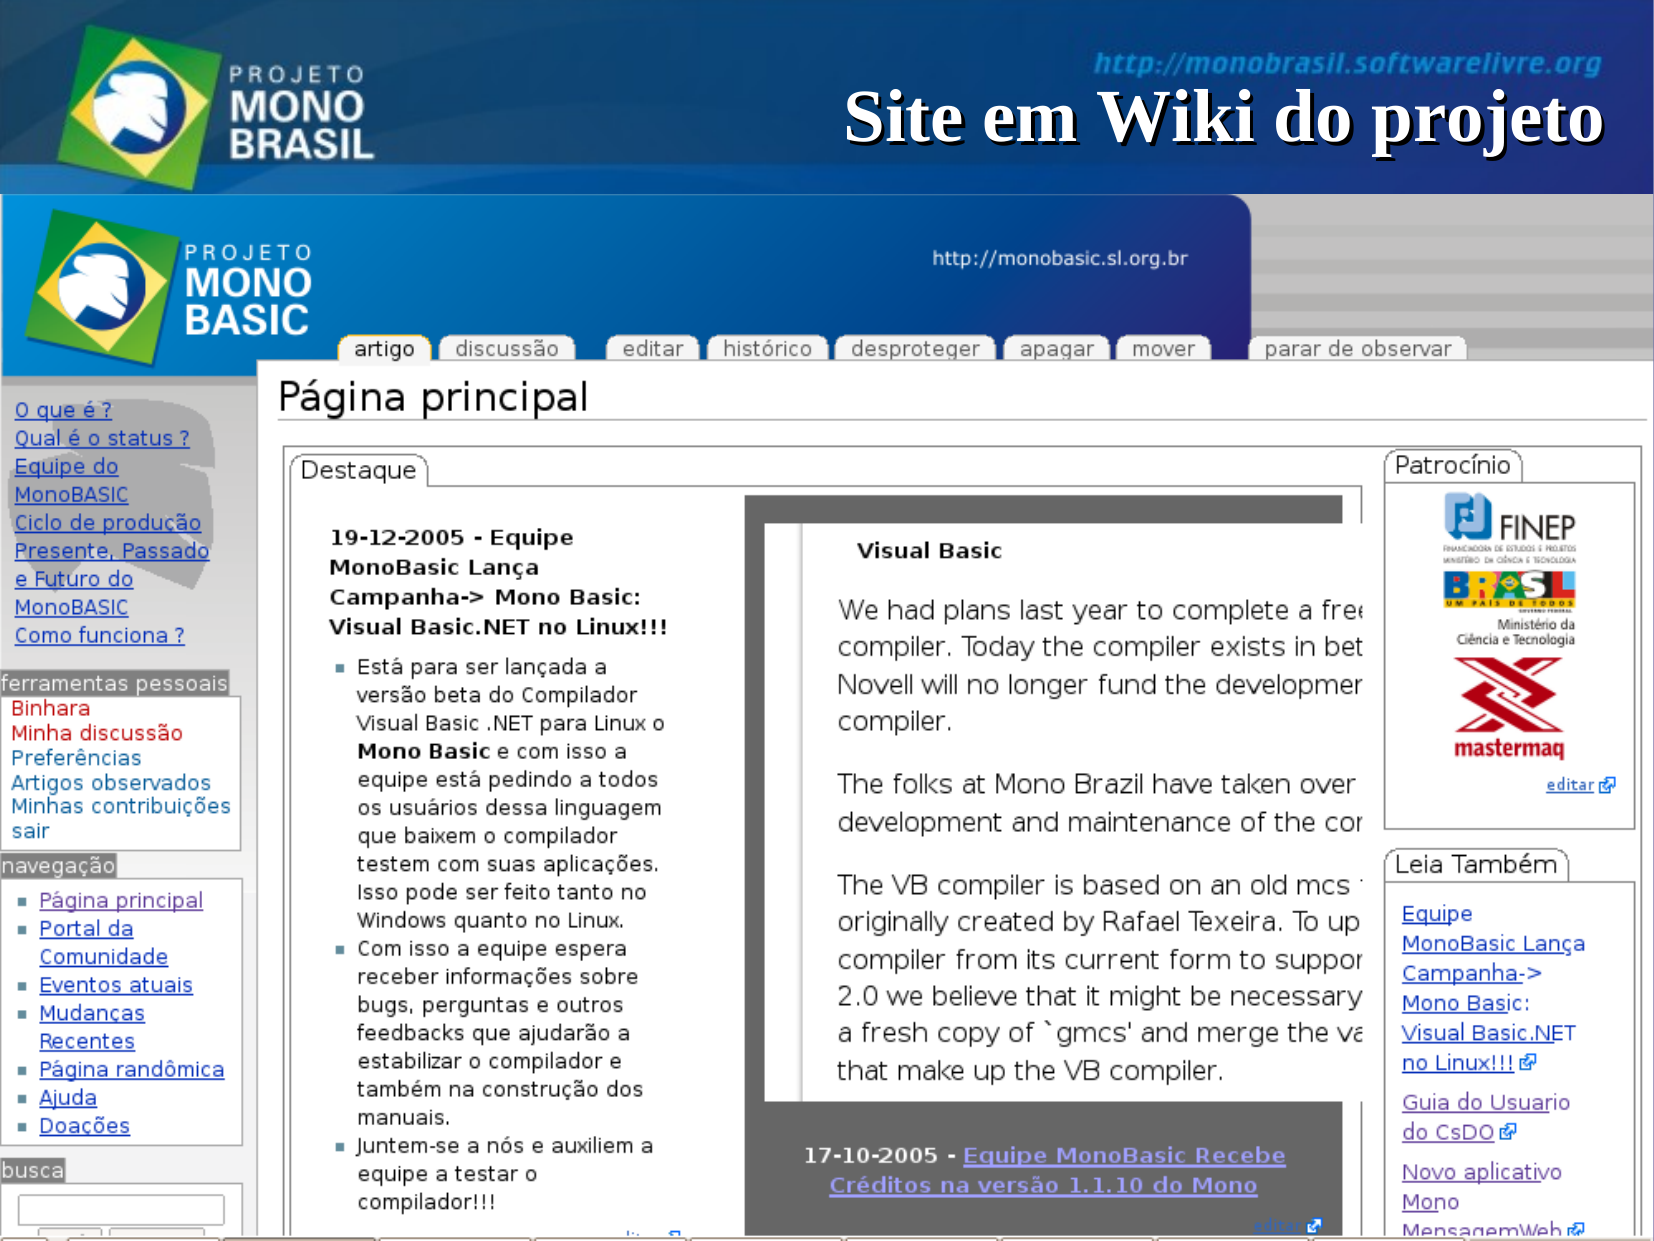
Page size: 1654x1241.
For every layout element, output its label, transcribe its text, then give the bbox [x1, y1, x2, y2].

picture [0, 0, 1654, 1241]
title Site em Wiki do projeto [222, 43, 1606, 191]
